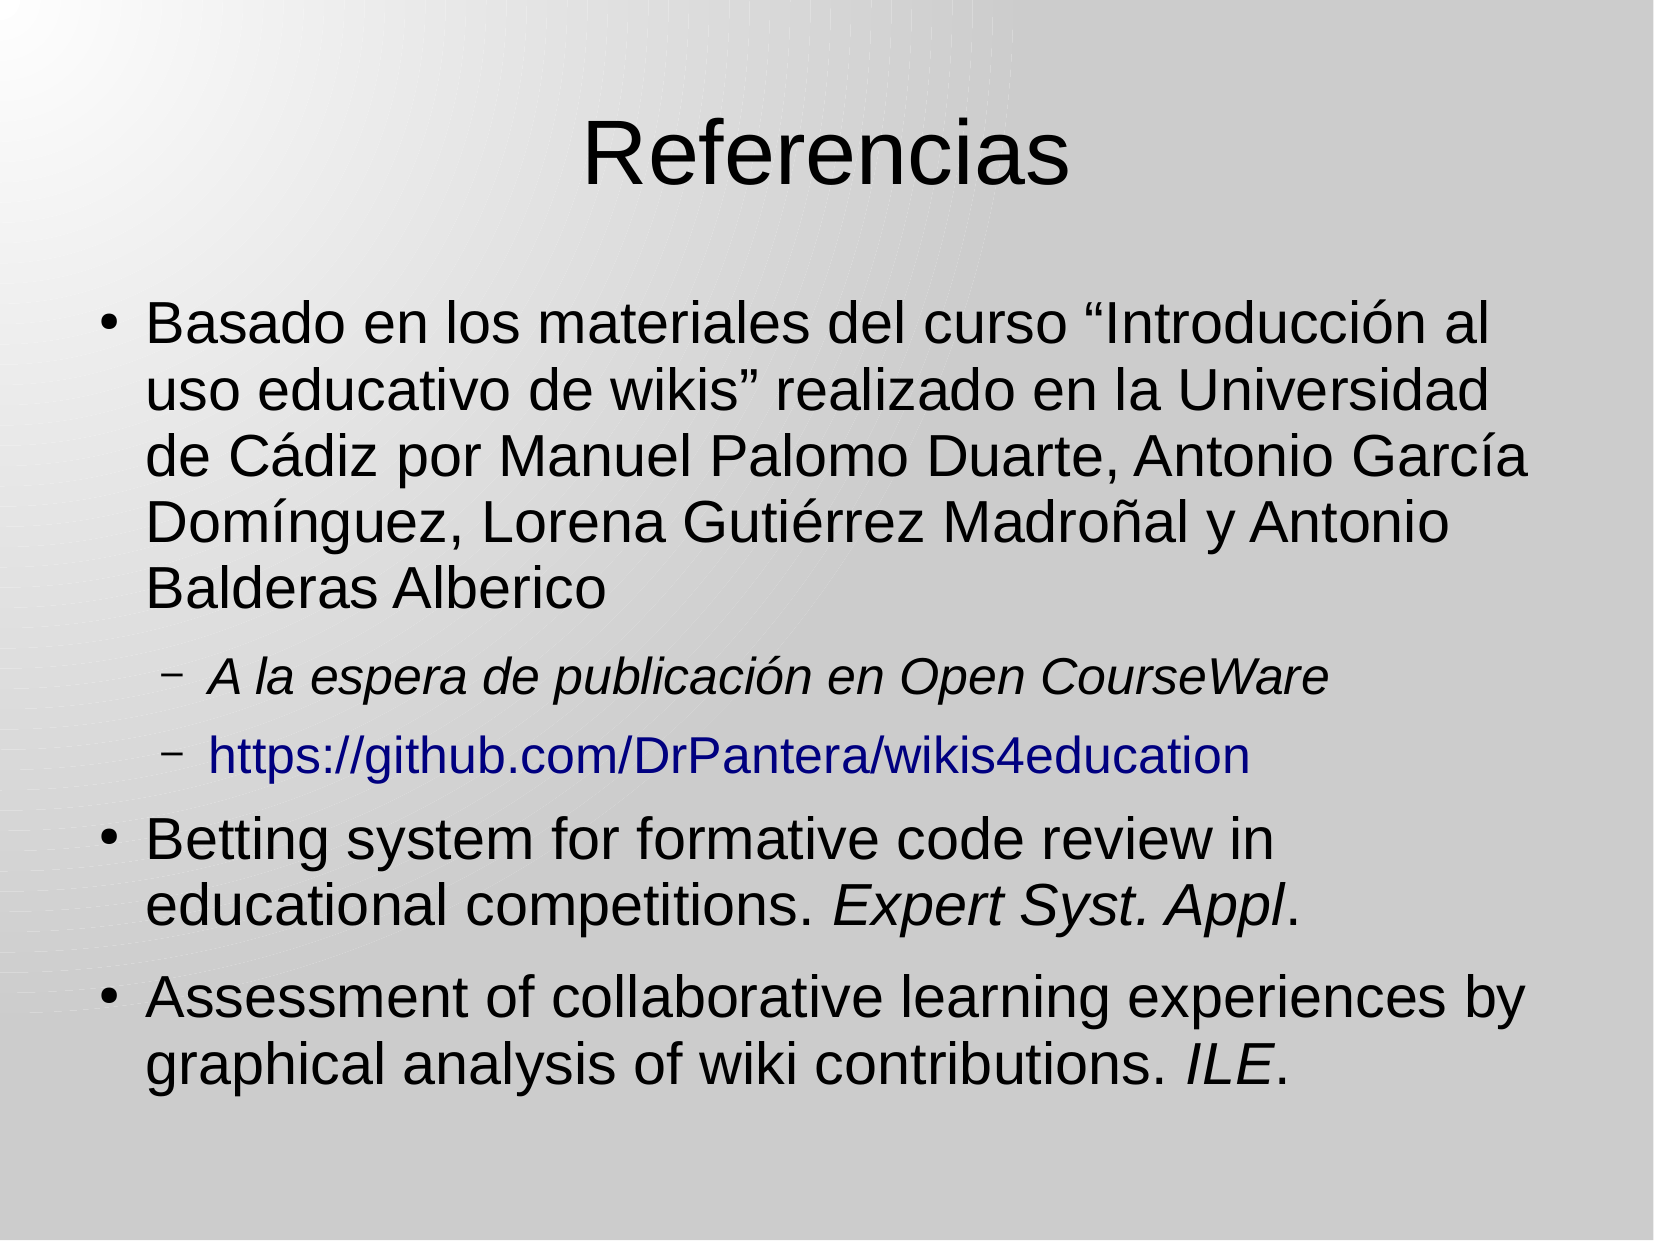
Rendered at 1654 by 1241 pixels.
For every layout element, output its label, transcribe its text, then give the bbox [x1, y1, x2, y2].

list Basado en los materiales del curso “Introducción al uso educativo de wikis” realizado en la Universidad de Cádiz por Manuel Palomo Duarte, Antonio García Domínguez, Lorena Gutiérrez Madroñal y Antonio Balderas Alberico A la espera de publicación en Open CourseWare https://github.com/DrPantera/wikis4education Betting system for formative code review in educational competitions. Expert Syst. Appl. Assessment of collaborative learning experiences by graphical analysis of wiki contributions. ILE. [82, 290, 1538, 1109]
title Referencias [82, 49, 1571, 257]
